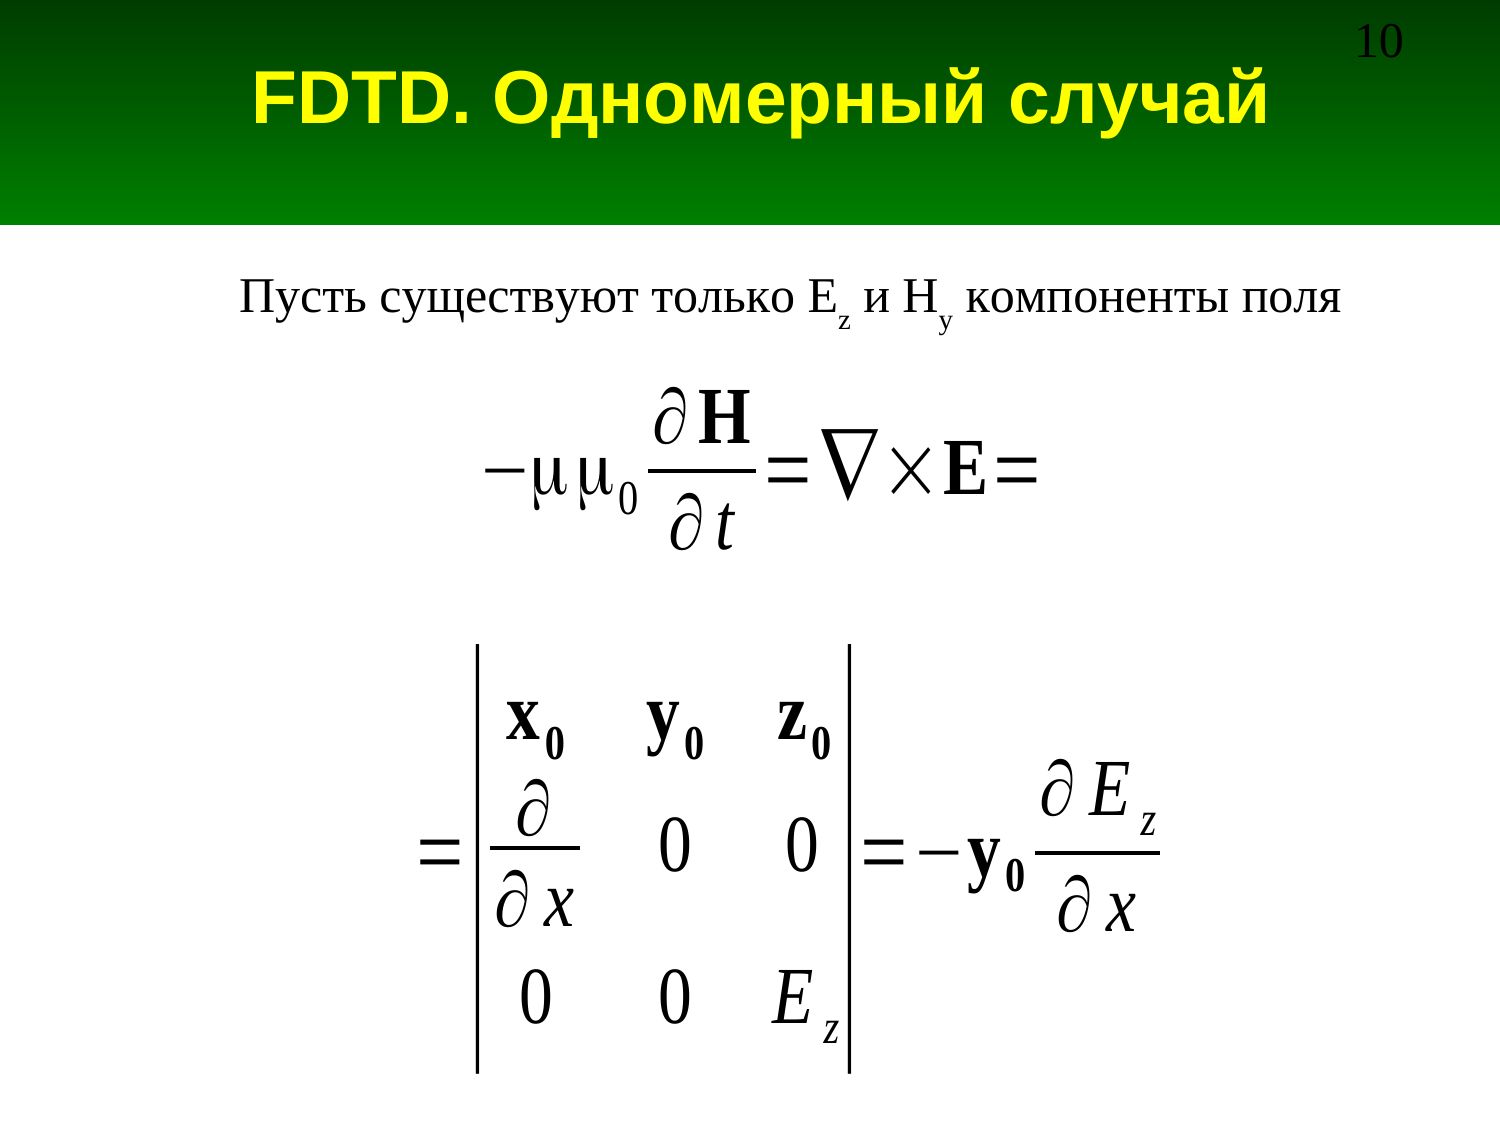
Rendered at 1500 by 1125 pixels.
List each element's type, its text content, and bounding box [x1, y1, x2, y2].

title FDTD. Одномерный случай [123, 0, 1399, 188]
text_box Пусть существуют только Ez и Hy компоненты поля [224, 255, 1345, 343]
chart [396, 637, 1182, 1075]
chart [461, 372, 1063, 567]
